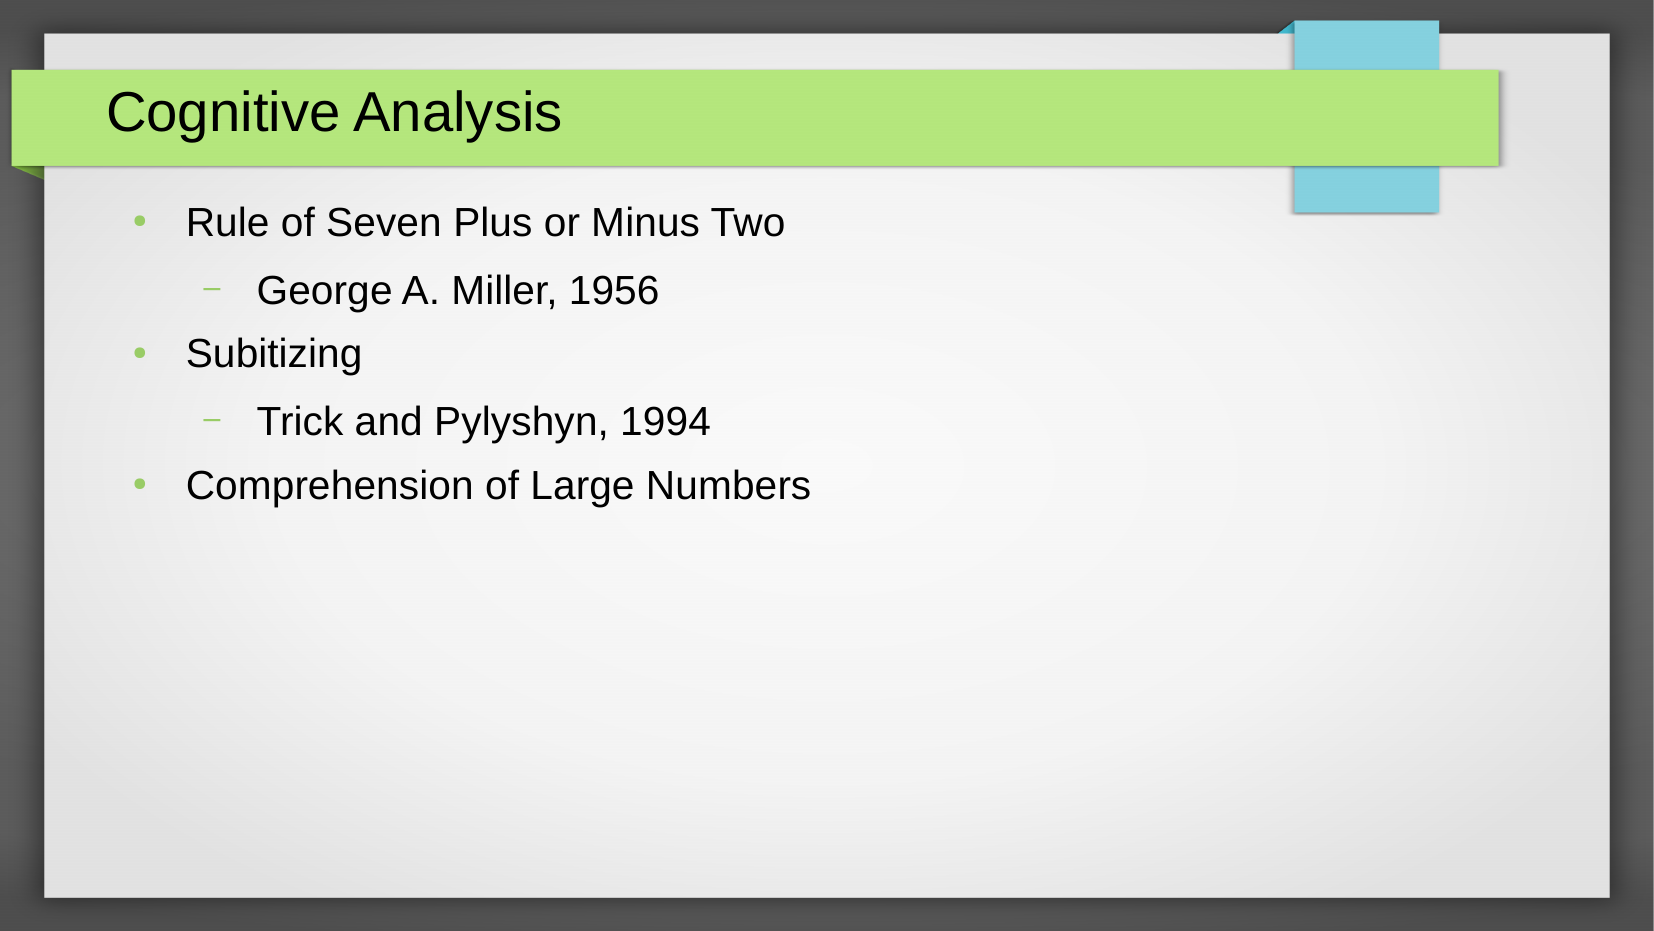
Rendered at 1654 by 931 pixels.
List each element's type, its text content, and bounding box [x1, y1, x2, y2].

list Rule of Seven Plus or Minus Two George A. Miller, 1956 Subitizing Trick and Pylyshyn, 1994 Comprehension of Large Numbers [114, 199, 1539, 931]
title Cognitive Analysis [106, 13, 1531, 211]
picture [0, 0, 1654, 931]
